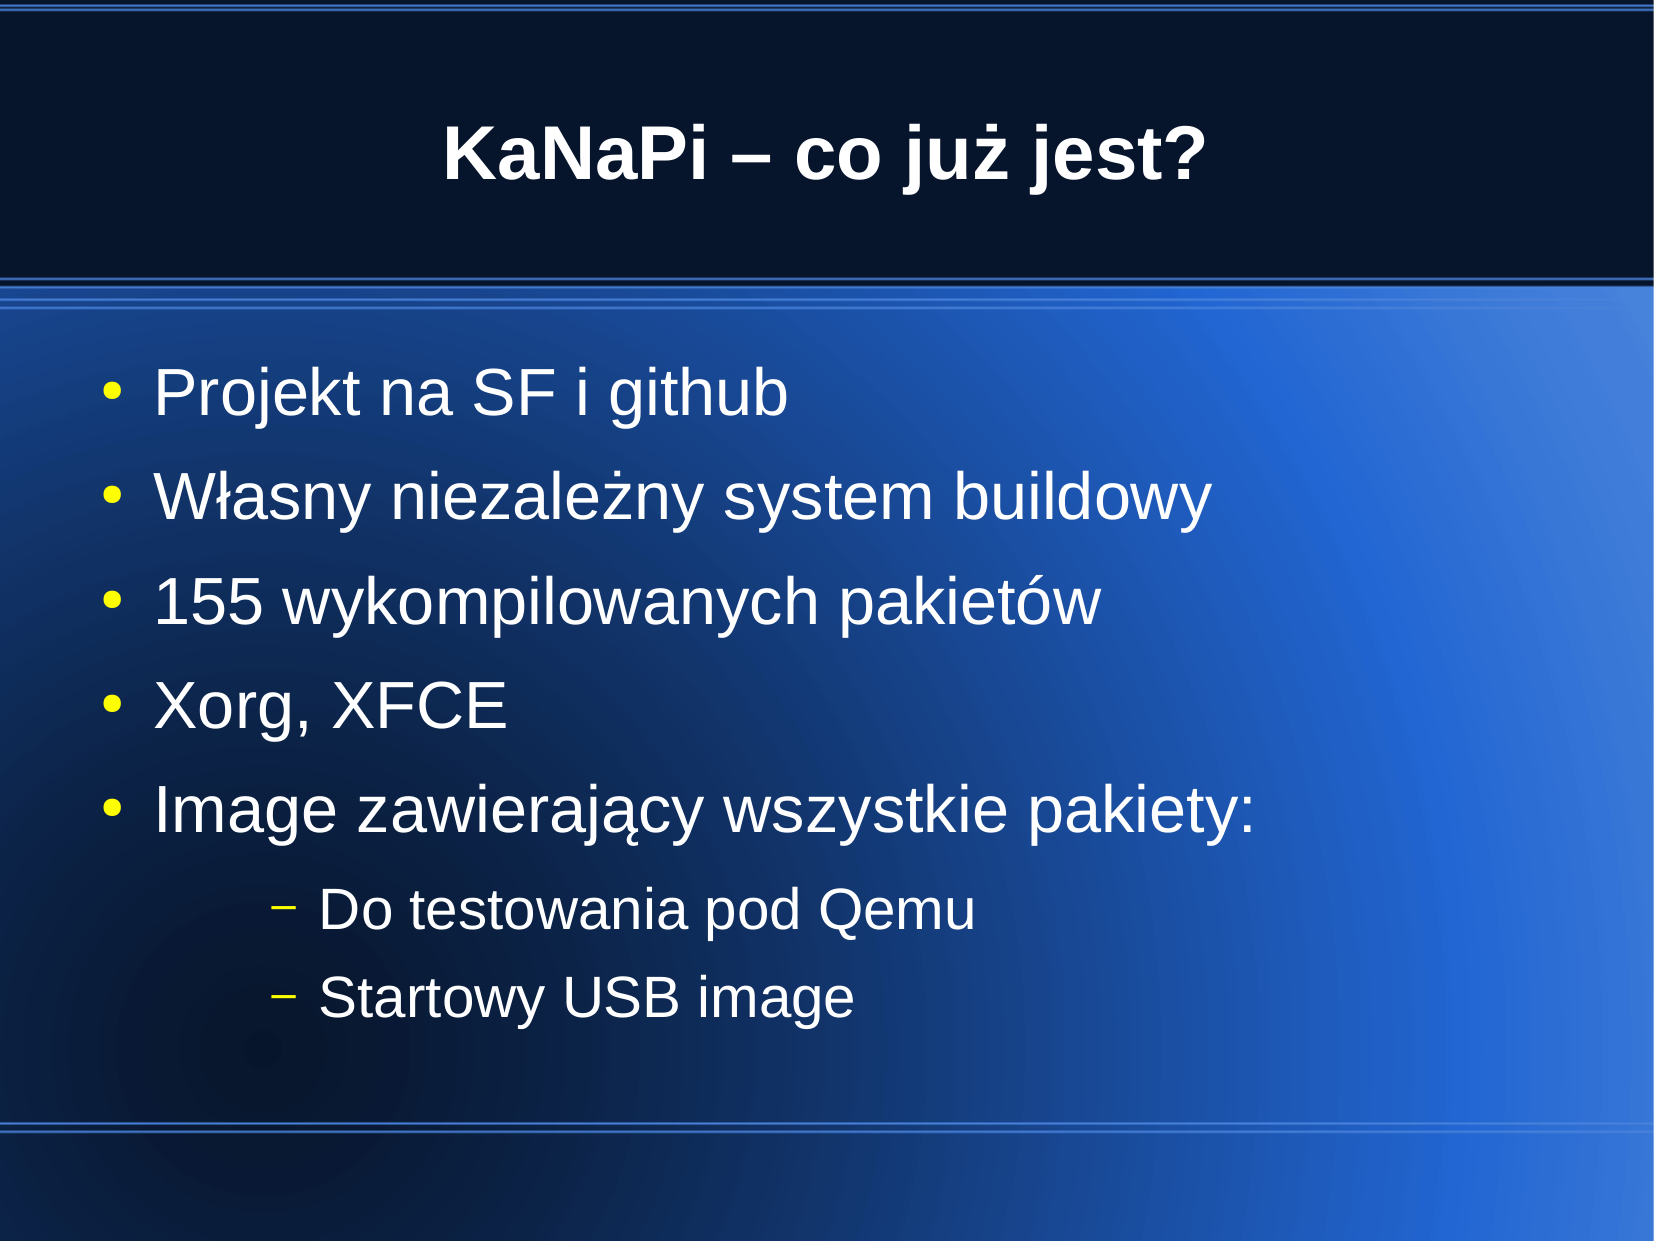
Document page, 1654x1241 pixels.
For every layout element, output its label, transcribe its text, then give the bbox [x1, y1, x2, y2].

title KaNaPi – co już jest? [82, 49, 1571, 257]
list Projekt na SF i github Własny niezależny system buildowy 155 wykompilowanych pakietów Xorg, XFCE Image zawierający wszystkie pakiety: Do testowania pod Qemu Startowy USB image [82, 355, 1571, 1129]
picture [0, 0, 1654, 1241]
